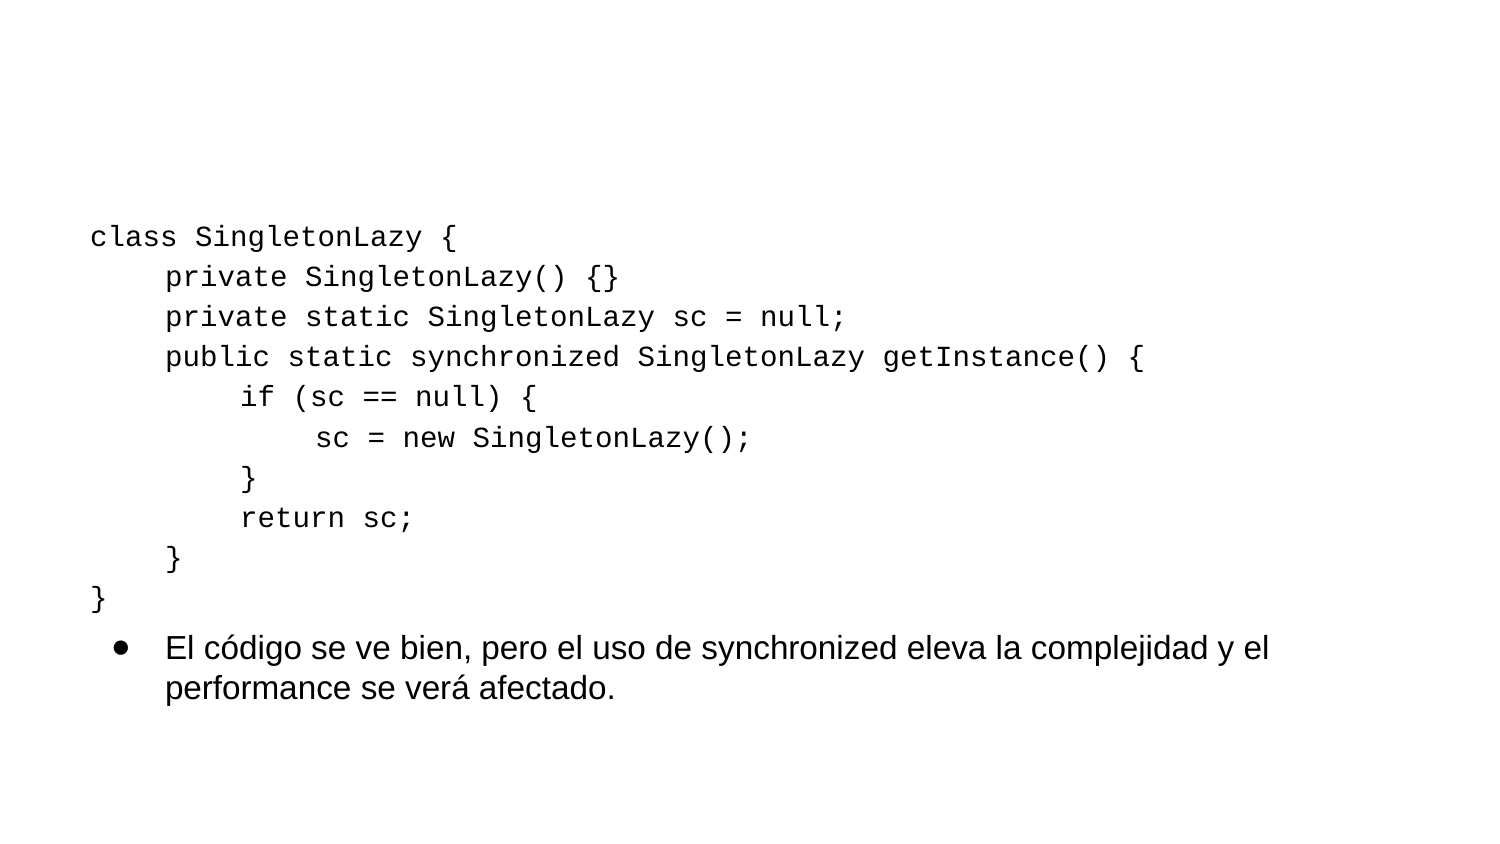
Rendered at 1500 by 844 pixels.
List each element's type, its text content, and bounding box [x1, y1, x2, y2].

list class SingletonLazy { private SingletonLazy() {} private static SingletonLazy sc = null; public static synchronized SingletonLazy getInstance() { if (sc == null) { sc = new SingletonLazy(); } return sc; } } El código se ve bien, pero el uso de synchronized eleva la complejidad y el performance se verá afectado. [75, 196, 1425, 808]
